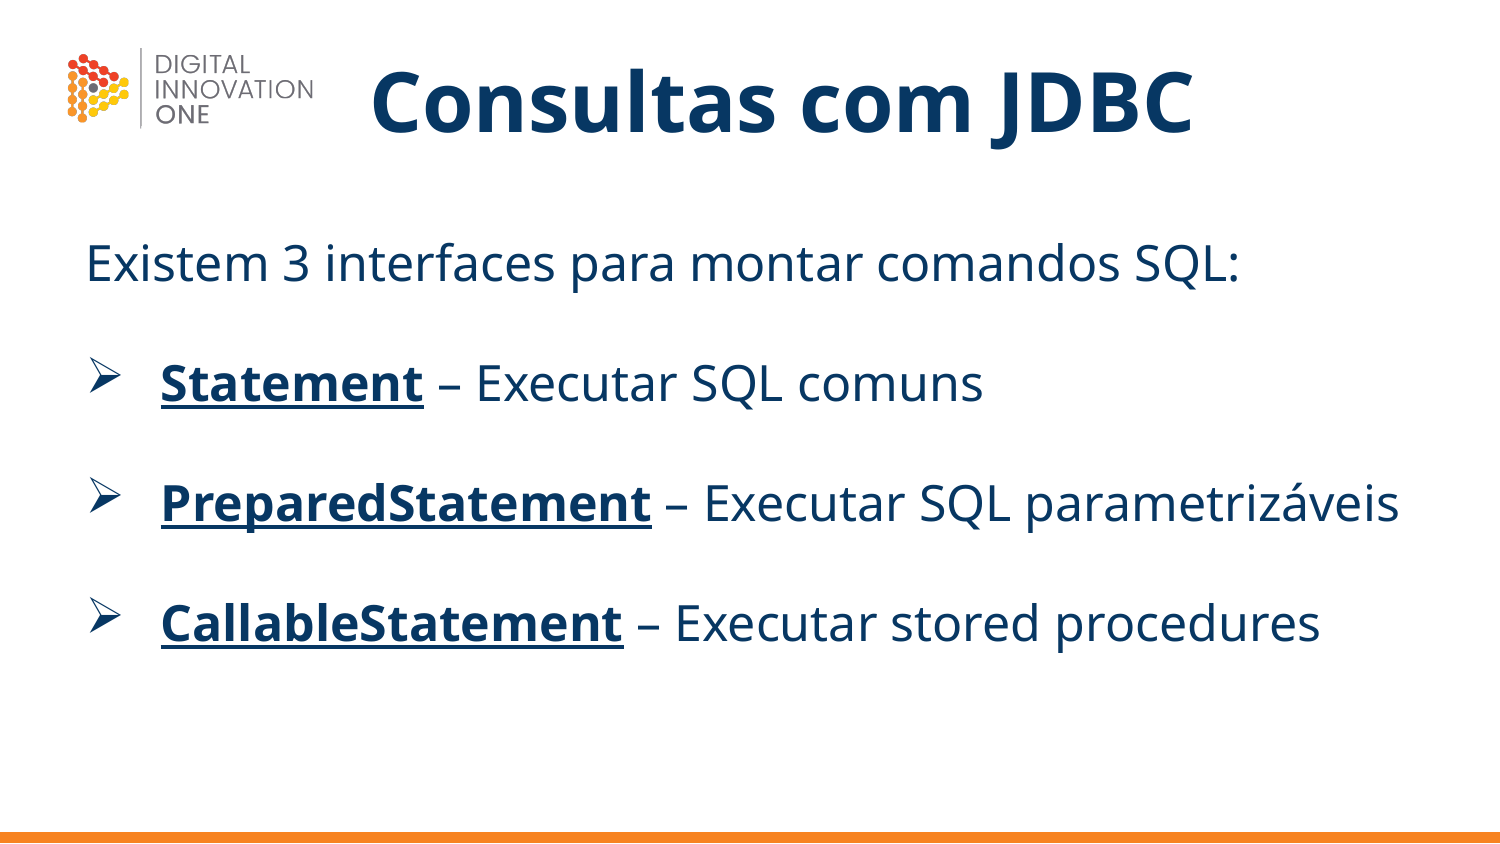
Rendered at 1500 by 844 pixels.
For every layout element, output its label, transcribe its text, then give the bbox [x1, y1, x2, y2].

subtitle Consultas com JDBC [51, 50, 1449, 148]
picture [51, 39, 330, 137]
text_box [0, 832, 1500, 843]
text_box Existem 3 interfaces para montar comandos SQL: Statement – Executar SQL comuns PreparedStatement – Executar SQL parametrizáveis CallableStatement – Executar stored procedures [58, 216, 1449, 717]
